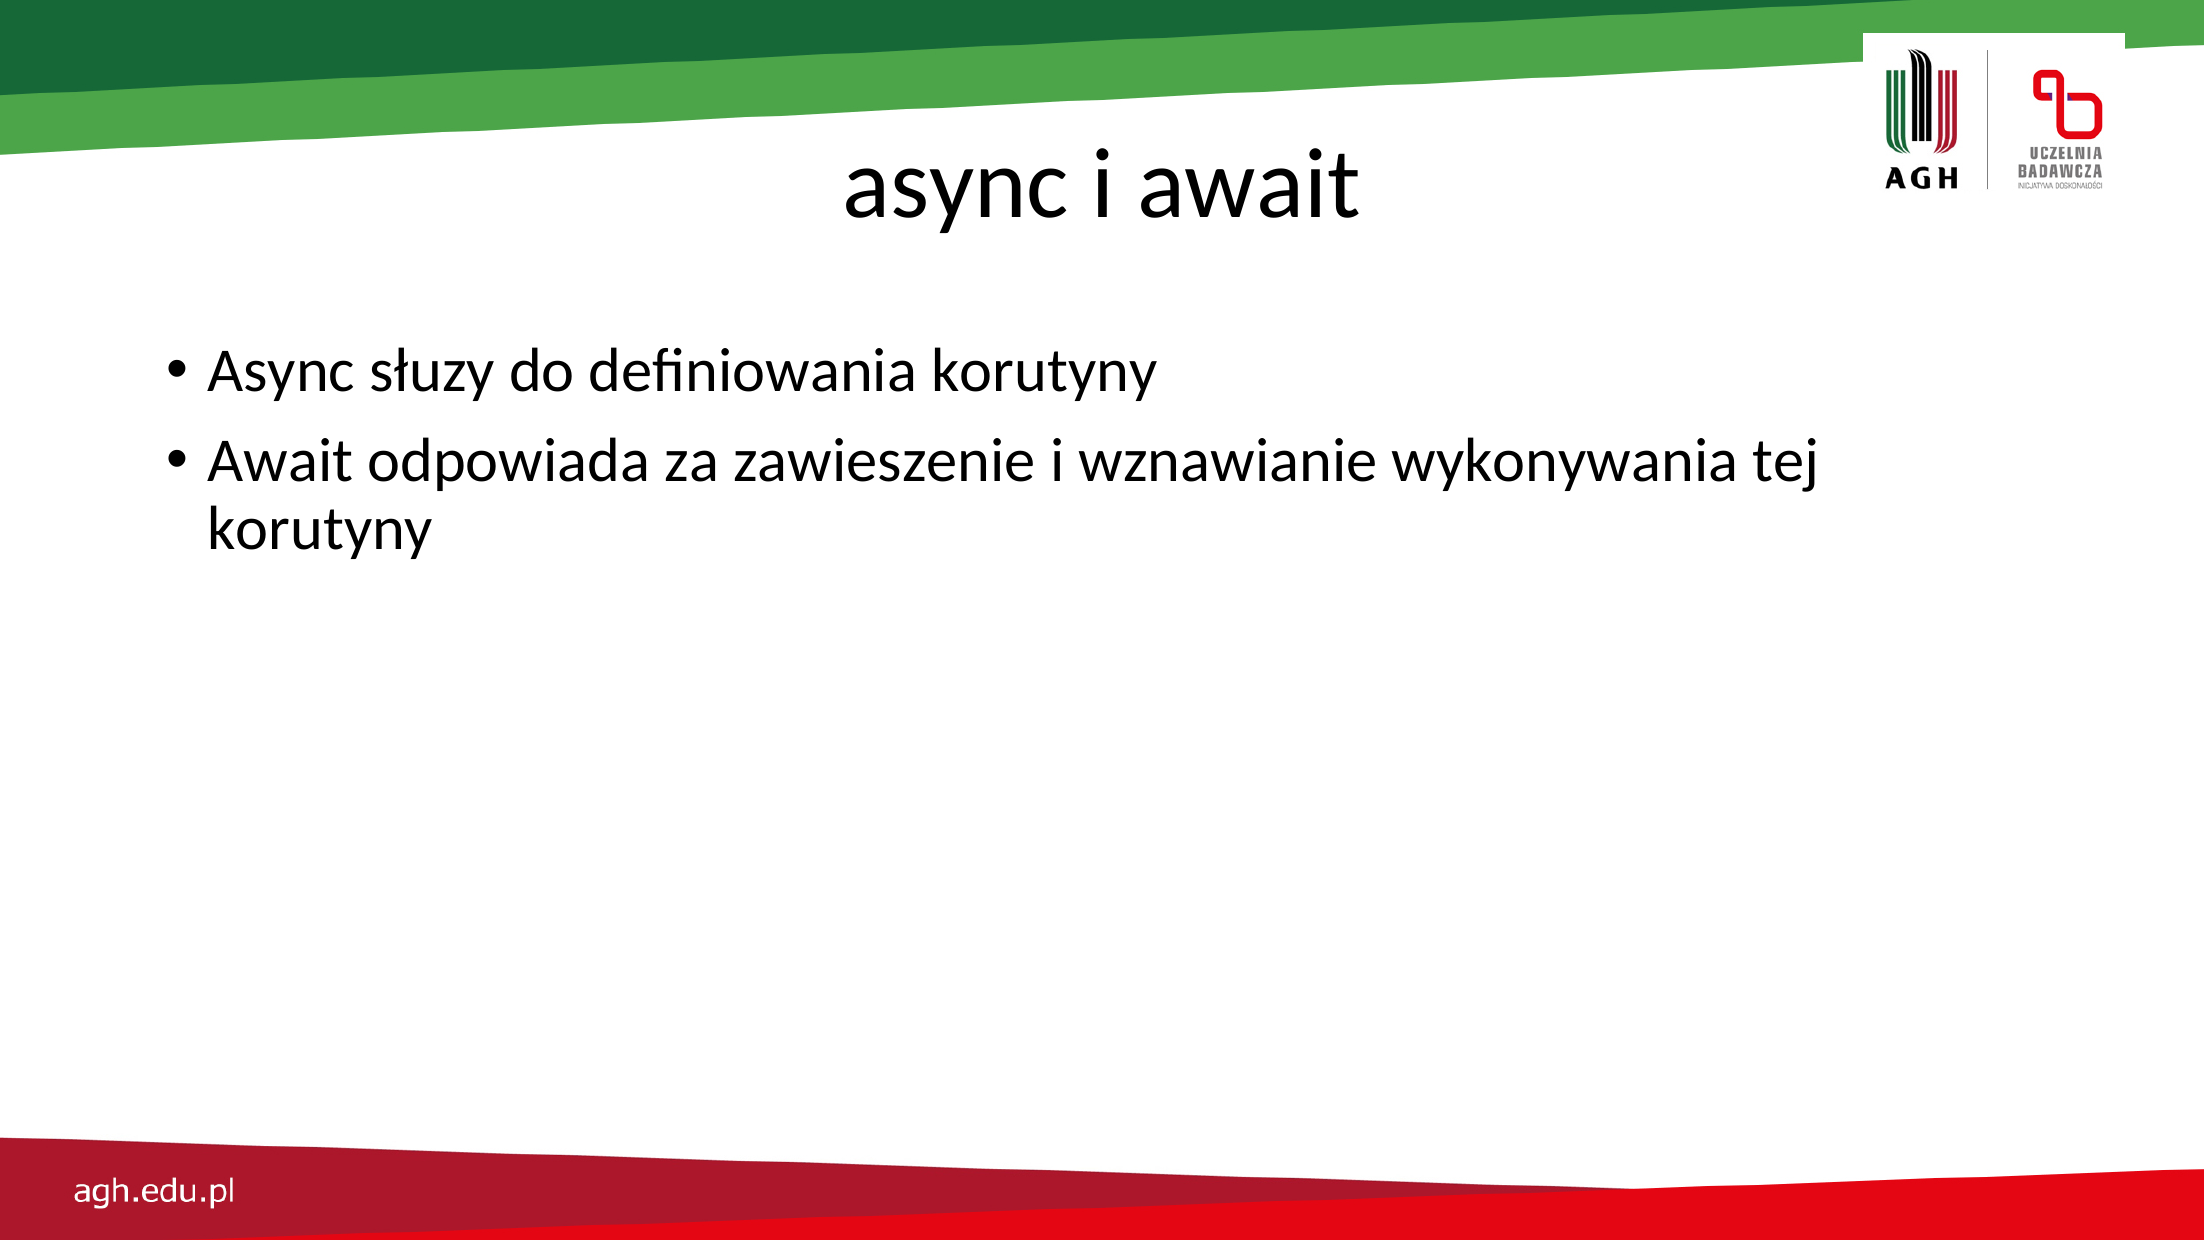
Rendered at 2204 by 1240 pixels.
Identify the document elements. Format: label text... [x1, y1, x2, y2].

title async i await [151, 65, 2053, 306]
list Async słuzy do definiowania korutyny Await odpowiada za zawieszenie i wznawianie wykonywania tej korutyny [151, 329, 2053, 1117]
picture [0, 0, 2204, 1240]
